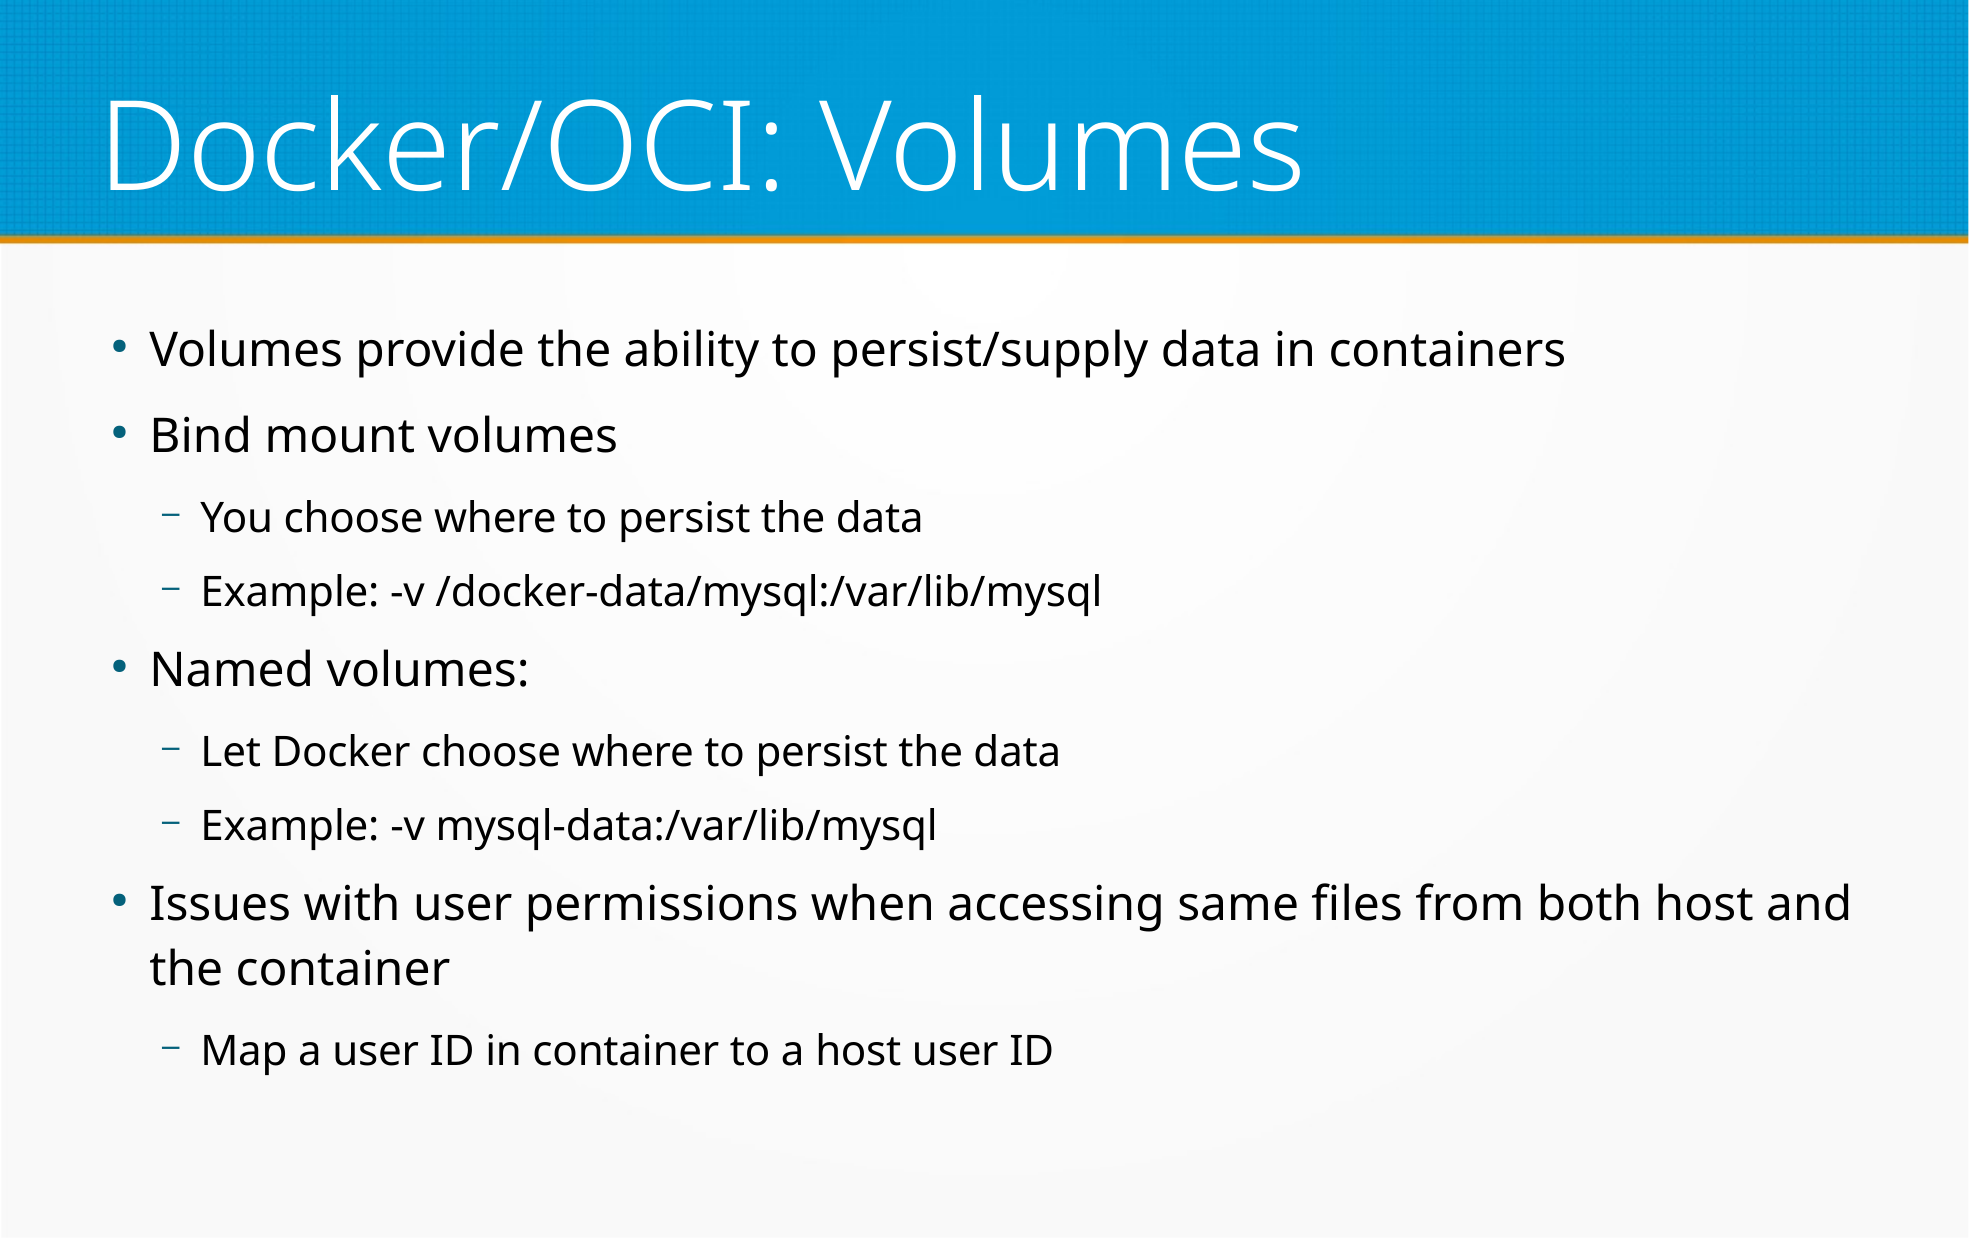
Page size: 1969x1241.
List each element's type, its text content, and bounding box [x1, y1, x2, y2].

list Volumes provide the ability to persist/supply data in containers Bind mount volumes You choose where to persist the data Example: -v /docker-data/mysql:/var/lib/mysql Named volumes: Let Docker choose where to persist the data Example: -v mysql-data:/var/lib/mysql Issues with user permissions when accessing same files from both host and the container Map a user ID in container to a host user ID [98, 315, 1861, 1081]
picture [0, 233, 1969, 1241]
title Docker/OCI: Volumes [98, 19, 1870, 227]
